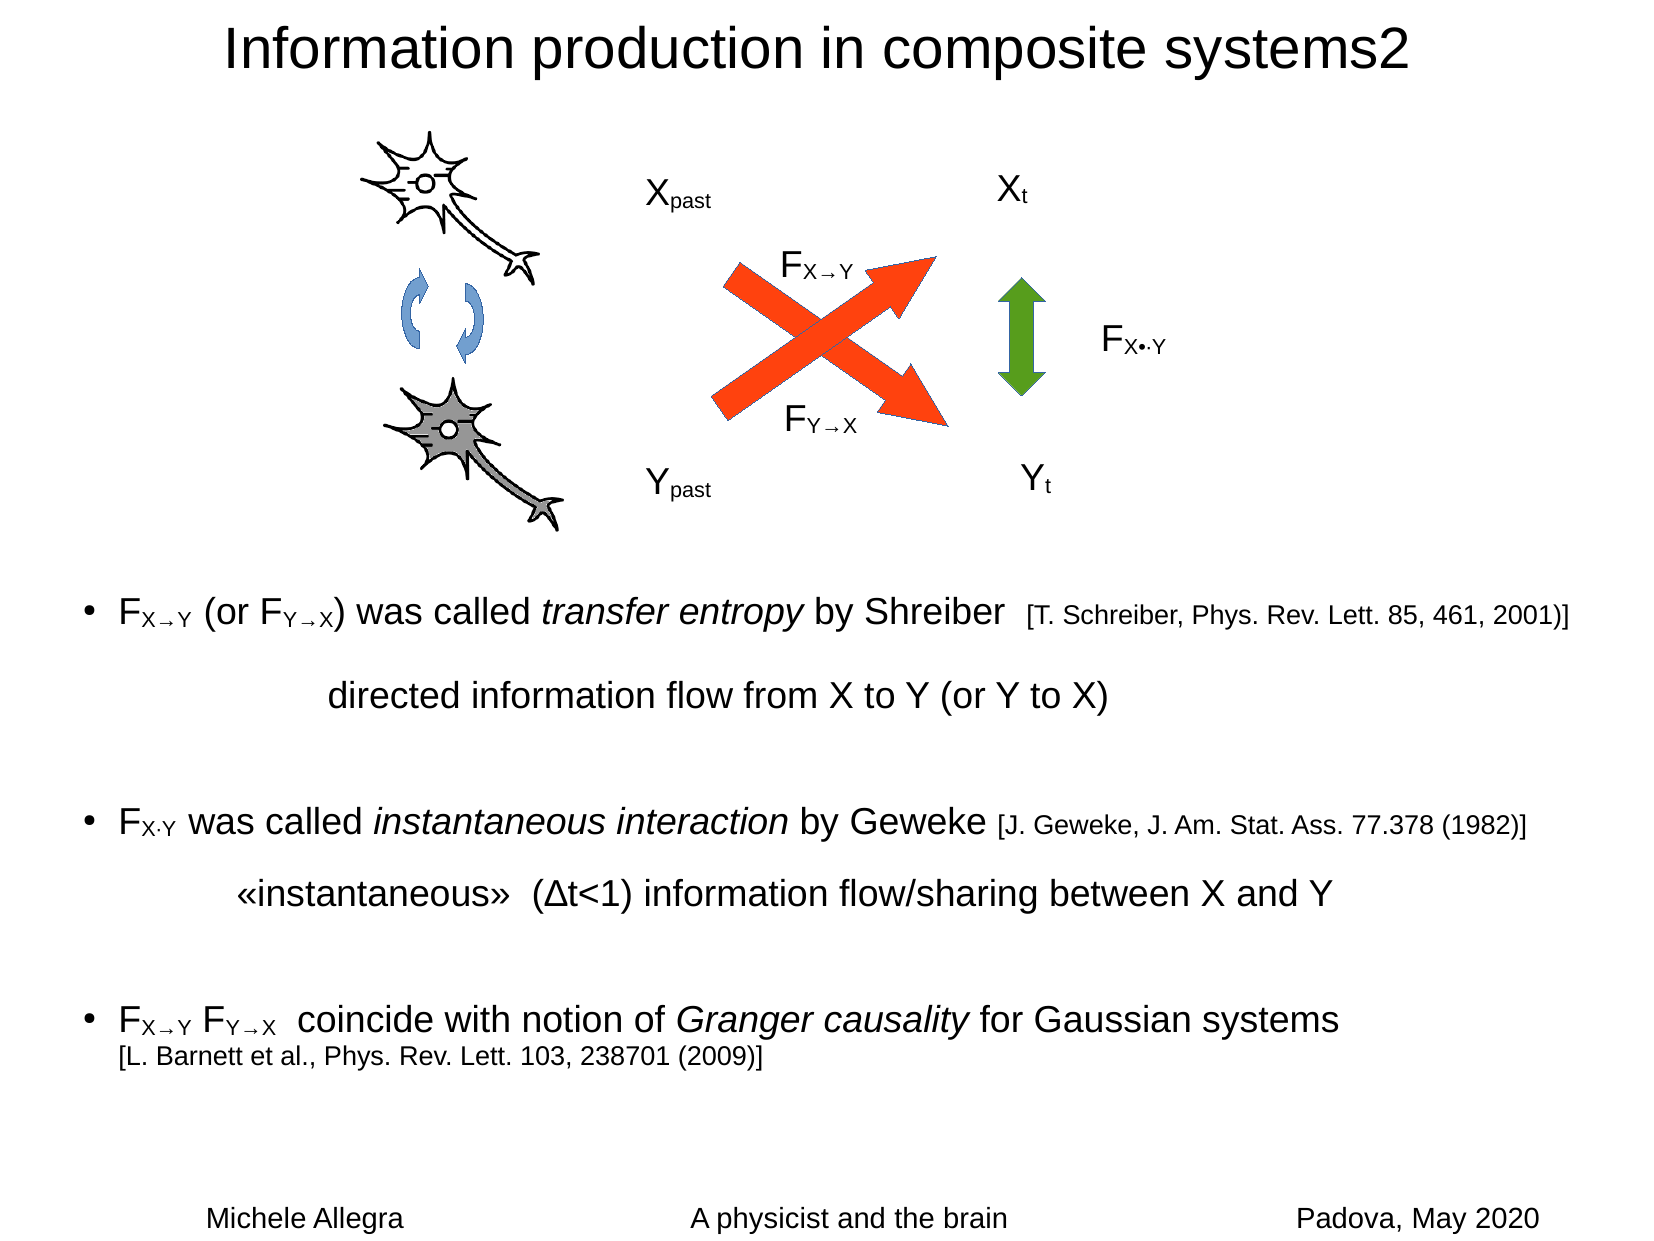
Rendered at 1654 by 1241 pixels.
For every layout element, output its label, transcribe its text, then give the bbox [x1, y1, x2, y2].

picture [360, 118, 540, 298]
text_box [711, 256, 949, 427]
text_box FX•∙Y [1065, 269, 1197, 366]
text_box [998, 277, 1046, 396]
text_box Ypast [609, 454, 745, 502]
text_box Xt [961, 157, 1065, 219]
text_box [456, 283, 484, 364]
text_box Xpast [609, 165, 733, 220]
text_box Yt [984, 447, 1089, 502]
picture [383, 364, 564, 502]
title Information production in composite systems2 [10, 0, 1627, 114]
text_box FY→X [748, 390, 888, 446]
title Michele Allegra A physicist and the brain Padova, May 2020 [130, 1181, 1619, 1241]
text_box FX→Y (or FY→X) was called transfer entropy by Shreiber [T. Schreiber, Phys. Rev. Lett. 85, 461, 2001)] directed information flow from X to Y (or Y to X) FX∙Y was called instantaneous interaction by Geweke [J. Geweke, J. Am. Stat. Ass. 77.378 (1982)] «instantaneous» (∆t<1) information flow/sharing between X and Y FX→Y FY→X coincide with notion of Granger causality for Gaussian systems [L. Barnett et al., Phys. Rev. Lett. 103, 238701 (2009)] [82, 502, 1595, 1231]
text_box [401, 268, 429, 349]
text_box FX→Y [744, 237, 884, 292]
